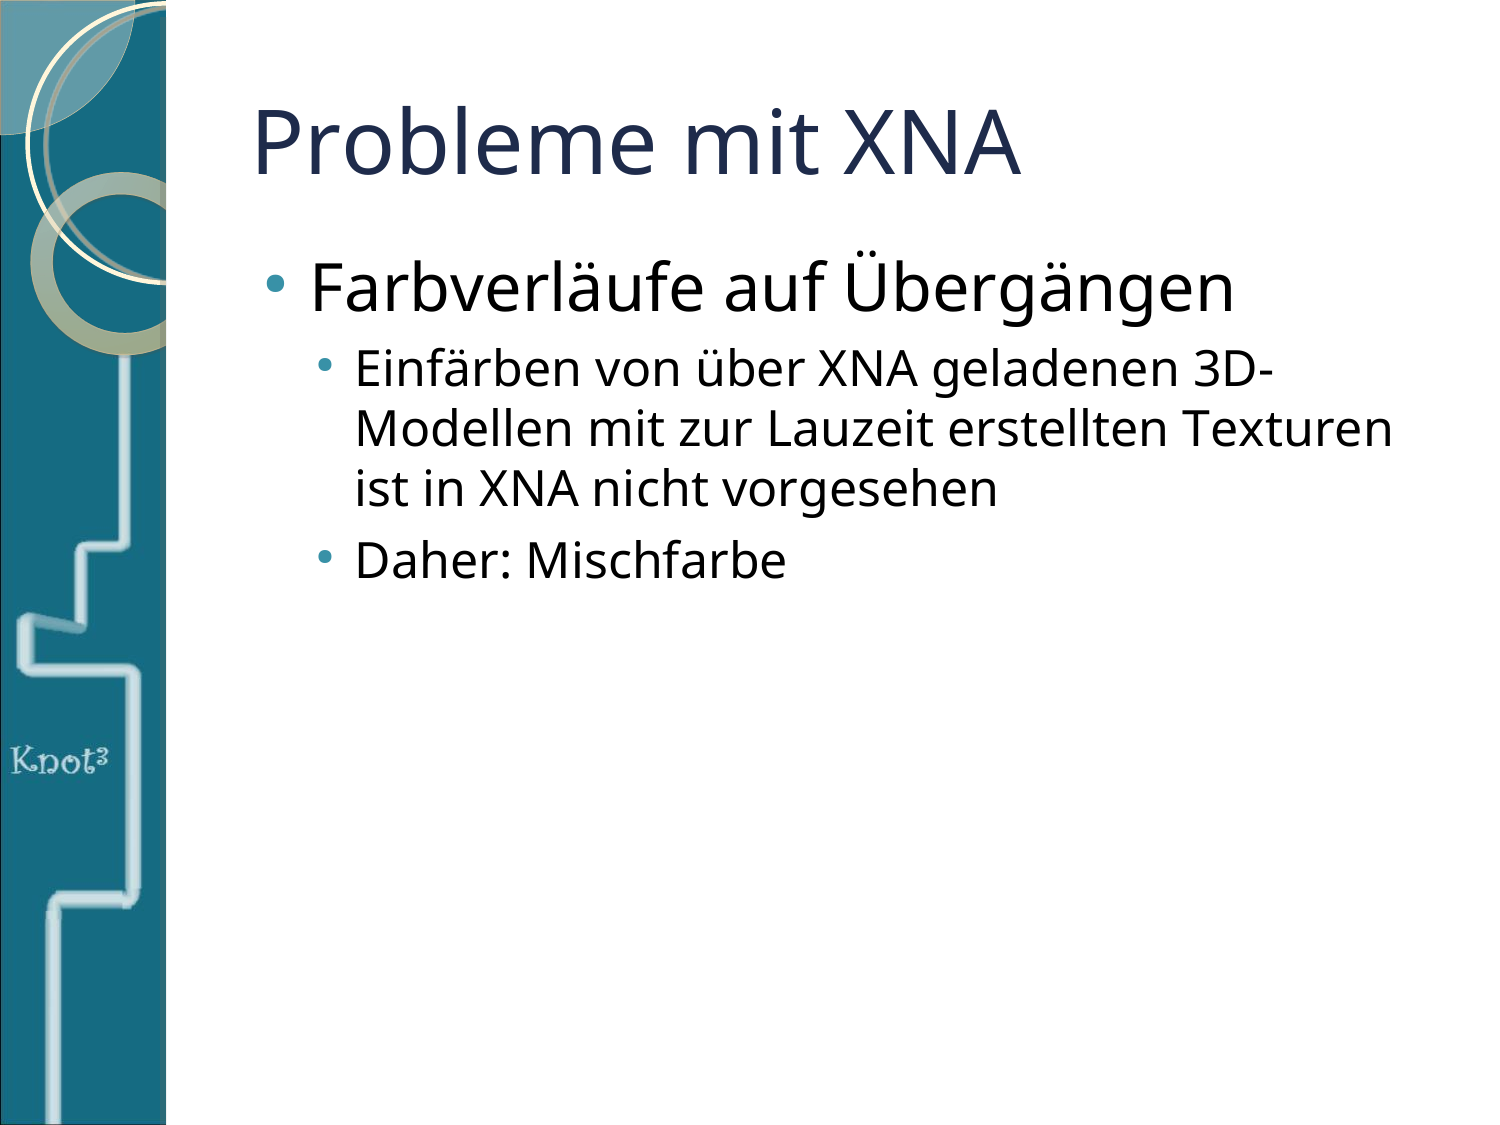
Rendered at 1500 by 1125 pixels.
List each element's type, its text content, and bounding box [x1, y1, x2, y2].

title Probleme mit XNA [235, 23, 1466, 237]
list Farbverläufe auf Übergängen Einfärben von über XNA geladenen 3D-Modellen mit zur Lauzeit erstellten Texturen ist in XNA nicht vorgesehen Daher: Mischfarbe [235, 237, 1466, 906]
picture [136, 0, 166, 4]
picture [0, 11, 166, 1125]
